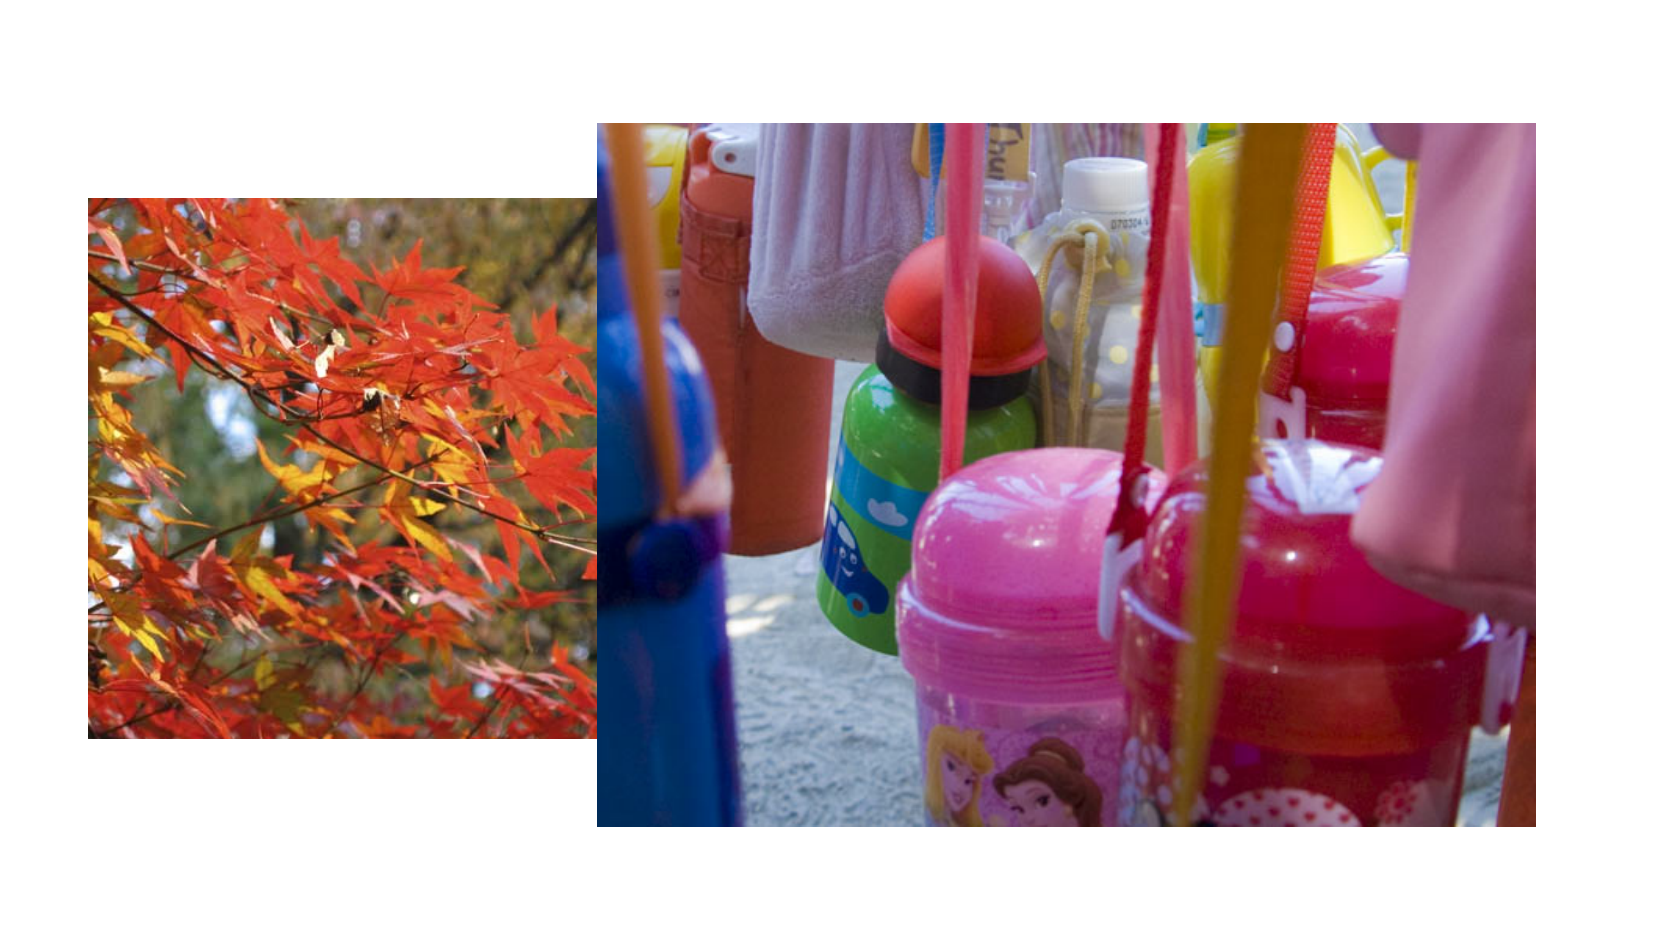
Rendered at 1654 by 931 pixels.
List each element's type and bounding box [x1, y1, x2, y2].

picture [88, 123, 1536, 827]
